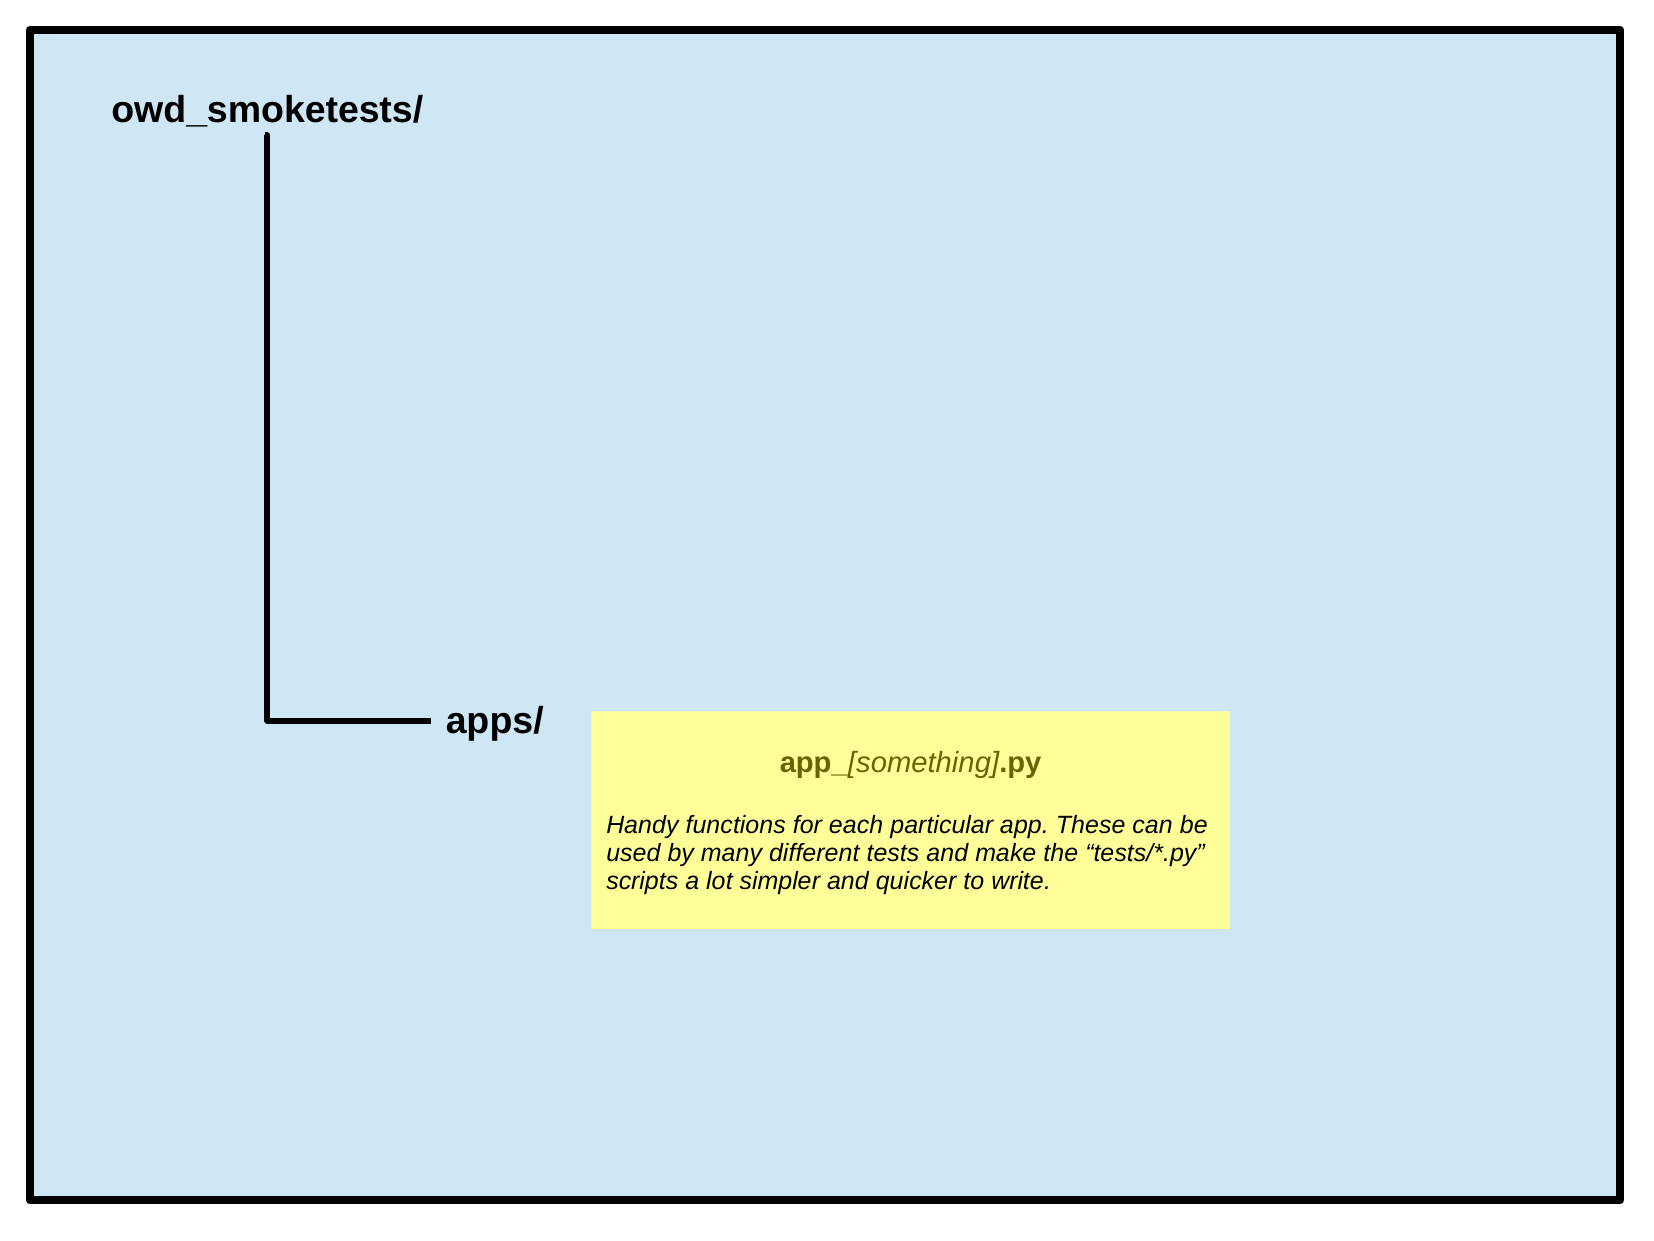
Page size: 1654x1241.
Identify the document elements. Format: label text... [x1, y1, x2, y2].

text_box owd_smoketests/ [96, 81, 439, 139]
text_box app_[something].py Handy functions for each particular app. These can be used by many different tests and make the “tests/*.py” scripts a lot simpler and quicker to write. [591, 711, 1230, 929]
text_box apps/ [431, 692, 607, 750]
text_box [30, 30, 1621, 1201]
